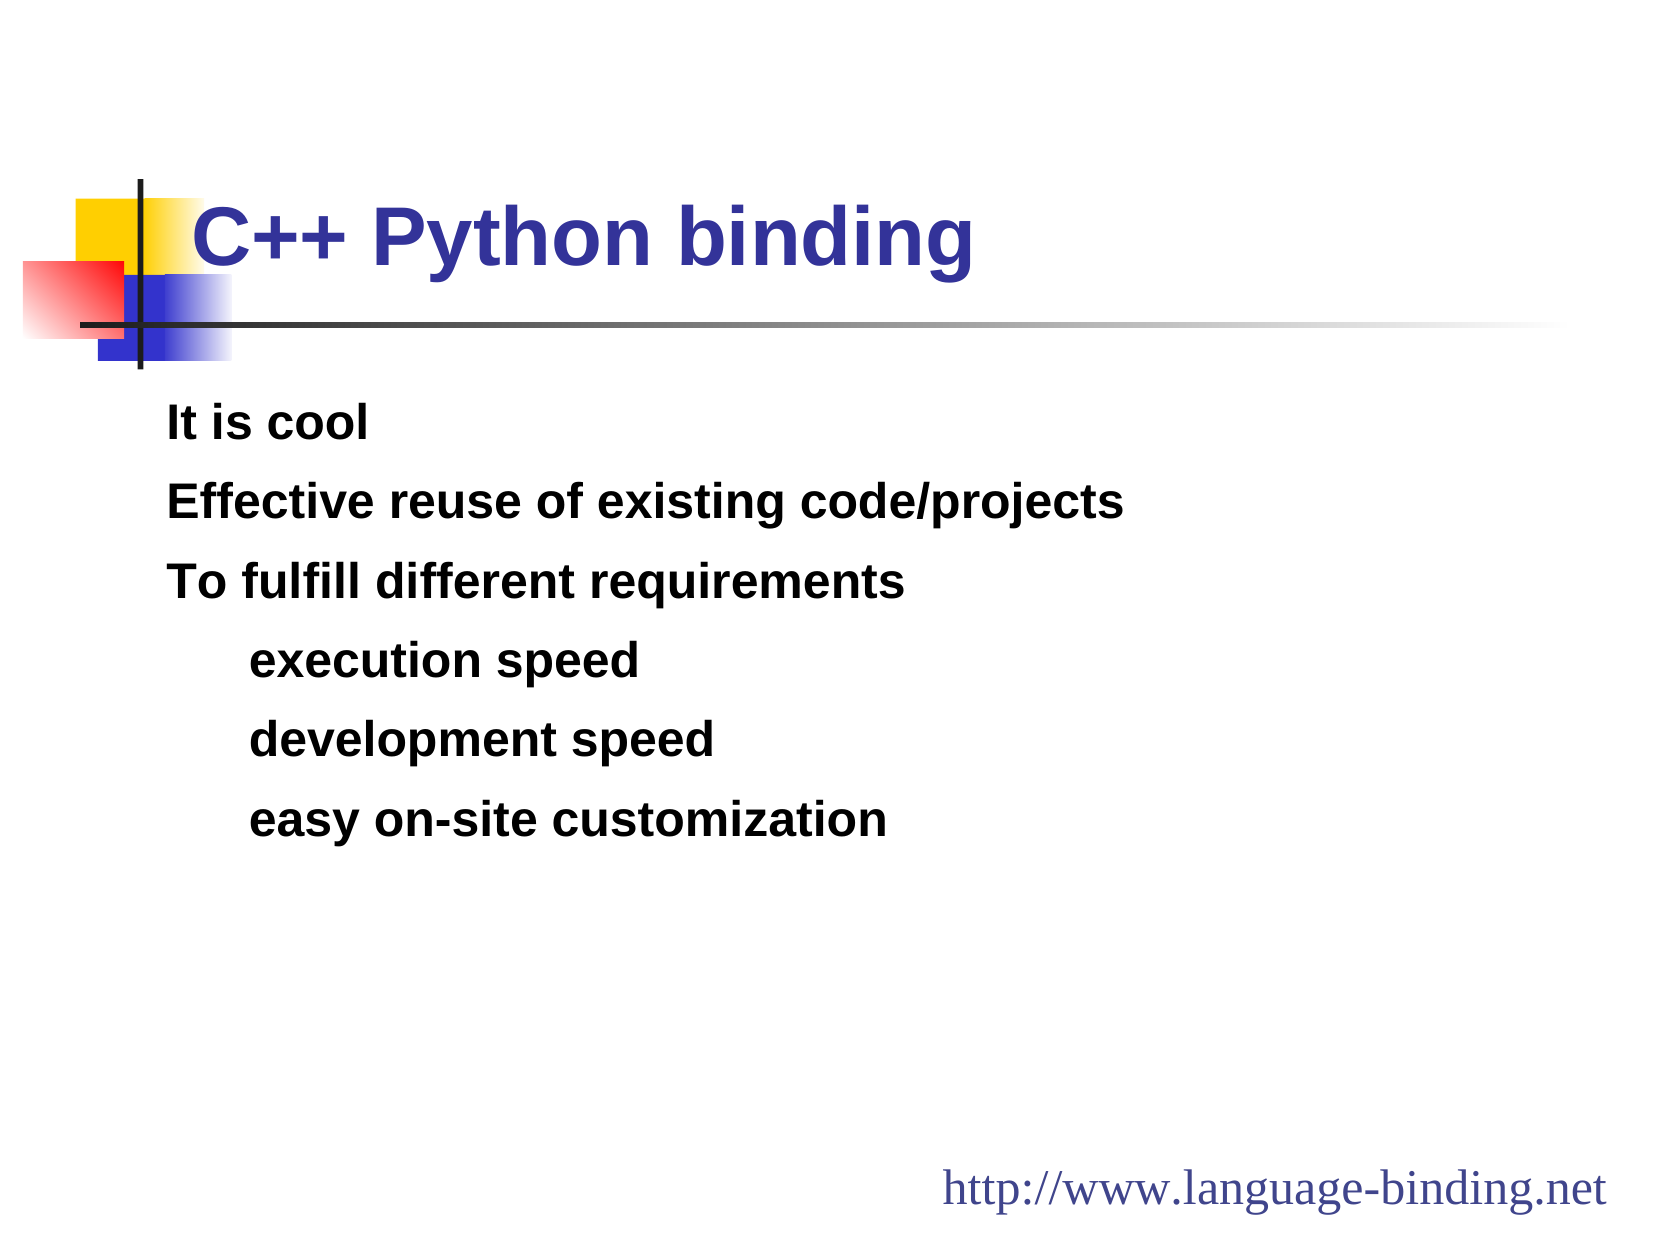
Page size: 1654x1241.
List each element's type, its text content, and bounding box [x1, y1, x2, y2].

text_box http://www.language-binding.net [937, 1162, 1613, 1216]
title C++ Python binding [174, 174, 1016, 292]
list It is cool Effective reuse of existing code/projects To fulfill different requirements execution speed development speed easy on-site customization [150, 374, 1545, 886]
